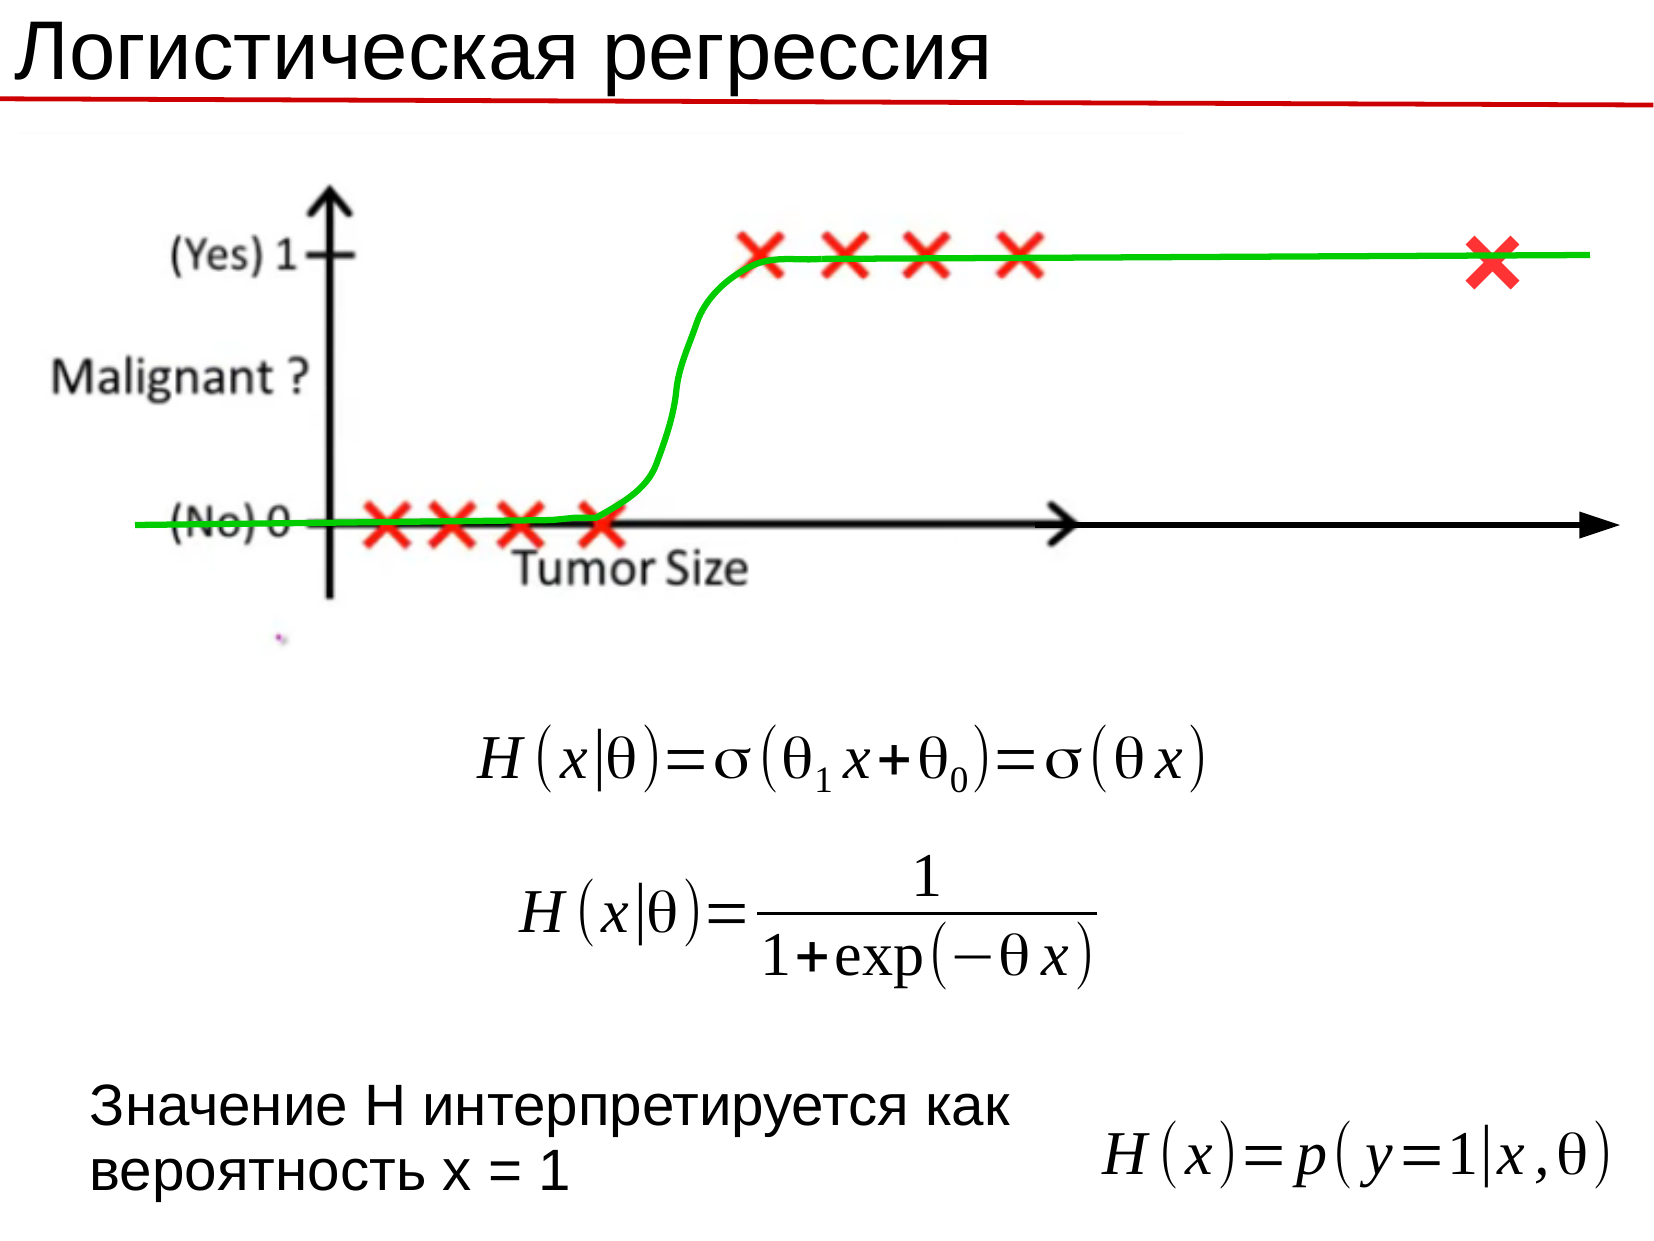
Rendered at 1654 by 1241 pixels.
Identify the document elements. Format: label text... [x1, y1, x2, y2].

chart [1126, 1116, 1620, 1191]
chart [468, 720, 1216, 801]
chart [510, 840, 1106, 994]
picture [19, 132, 1186, 703]
text_box Логистическая регрессия [0, 0, 1231, 198]
text_box Значение H интерпретируется как вероятность x = 1 [75, 1065, 1126, 1210]
